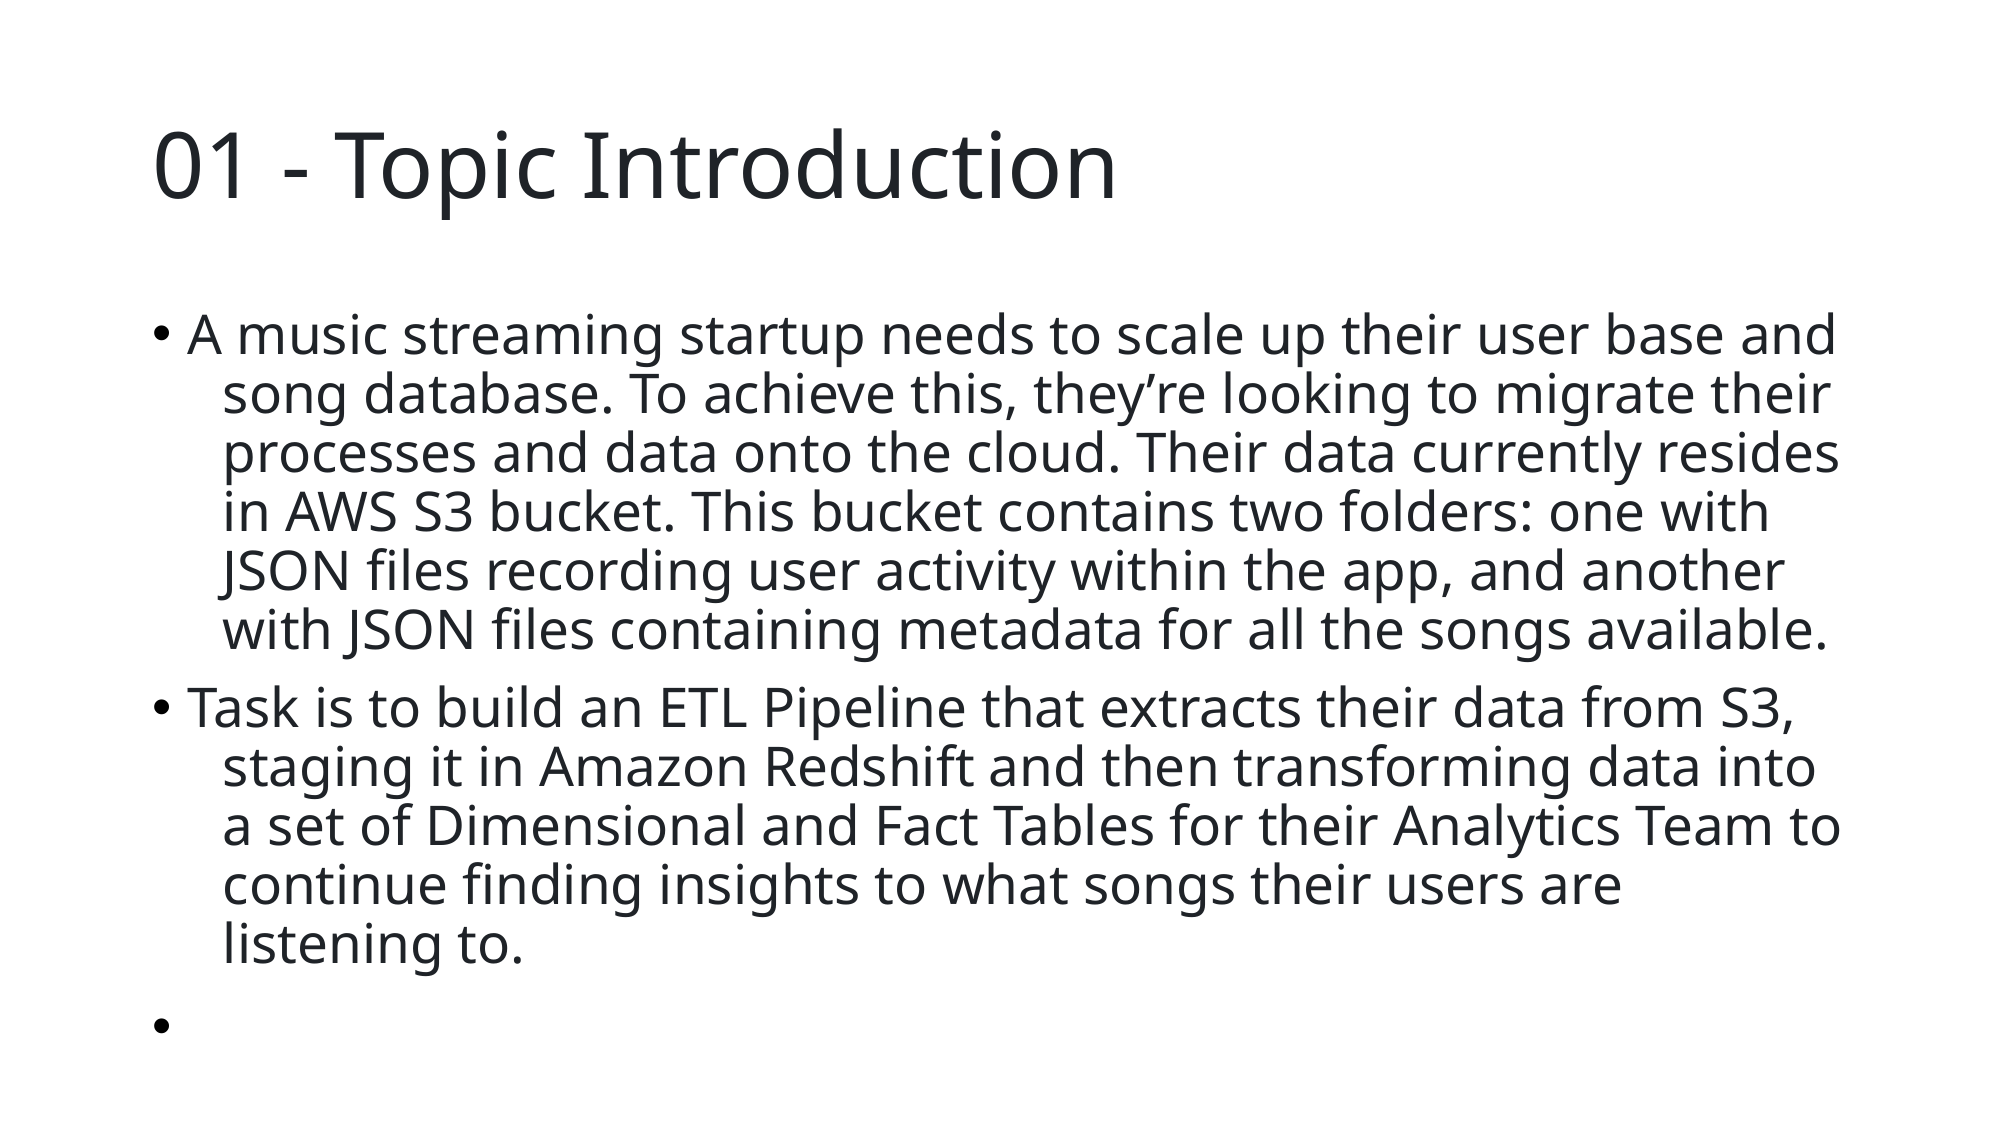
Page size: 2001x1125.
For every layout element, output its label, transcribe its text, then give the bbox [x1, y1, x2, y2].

title 01 - Topic Introduction [137, 59, 1863, 278]
list A music streaming startup needs to scale up their user base and song database. To achieve this, they’re looking to migrate their processes and data onto the cloud. Their data currently resides in AWS S3 bucket. This bucket contains two folders: one with JSON files recording user activity within the app, and another with JSON files containing metadata for all the songs available. Task is to build an ETL Pipeline that extracts their data from S3, staging it in Amazon Redshift and then transforming data into a set of Dimensional and Fact Tables for their Analytics Team to continue finding insights to what songs their users are listening to. [137, 299, 1863, 1014]
